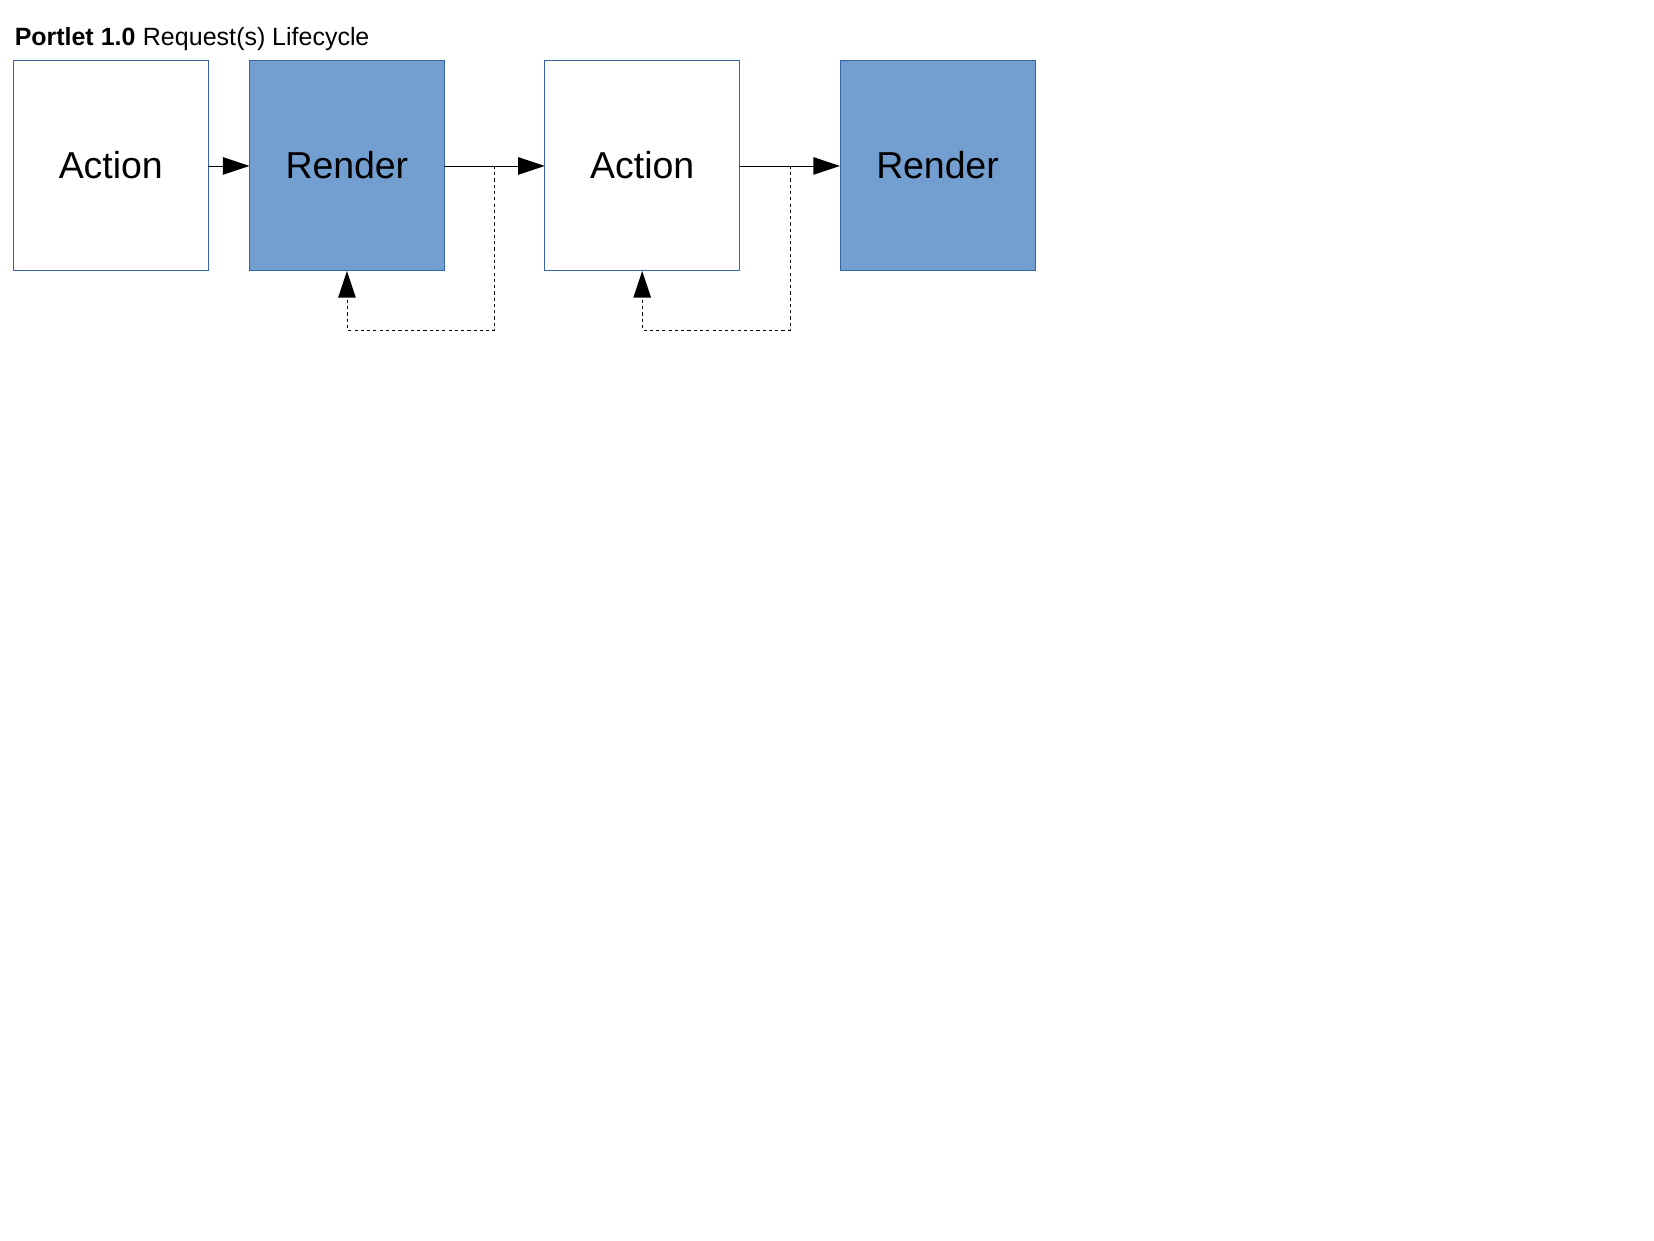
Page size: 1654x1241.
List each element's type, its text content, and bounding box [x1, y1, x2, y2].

text_box Portlet 1.0 Request(s) Lifecycle [0, 15, 384, 58]
text_box Action [544, 60, 740, 271]
text_box Render [840, 60, 1036, 271]
text_box Action [13, 60, 209, 271]
text_box Render [249, 60, 445, 271]
